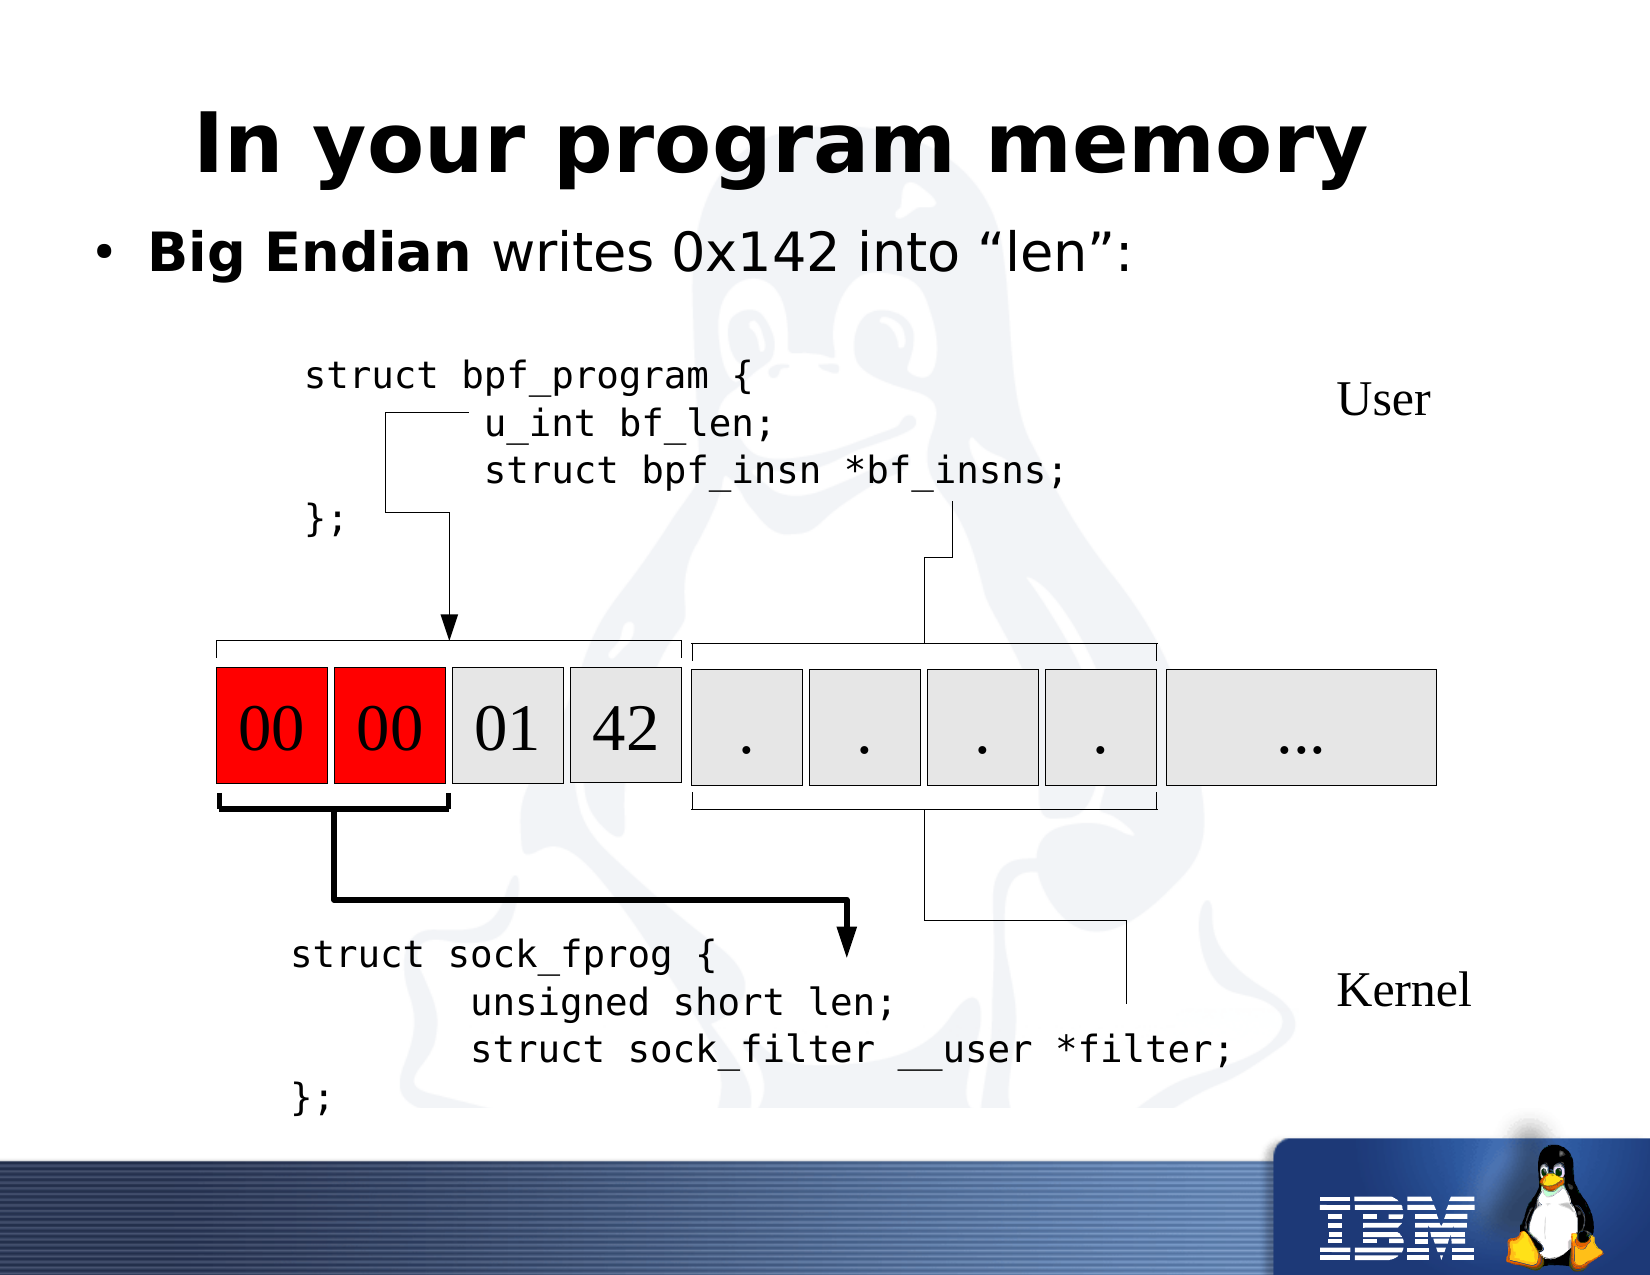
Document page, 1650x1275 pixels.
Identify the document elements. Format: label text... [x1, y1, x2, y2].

text_box 00 [334, 667, 446, 784]
text_box struct bpf_program { u_int bf_len; struct bpf_insn *bf_insns; }; [303, 350, 1102, 583]
text_box Kernel [1336, 957, 1473, 1013]
text_box . [1045, 669, 1157, 786]
text_box 00 [216, 667, 328, 784]
text_box ... [1166, 669, 1437, 786]
title In your program memory [76, 76, 1457, 211]
text_box . [691, 669, 803, 786]
list Big Endian writes 0x142 into “len”: [76, 221, 1457, 366]
text_box . [927, 669, 1039, 786]
text_box struct sock_fprog { unsigned short len; struct sock_filter __user *filter; }; [290, 929, 1241, 1115]
text_box 01 [452, 667, 564, 784]
text_box 42 [570, 667, 682, 783]
text_box User [1336, 366, 1432, 423]
text_box . [809, 669, 921, 786]
